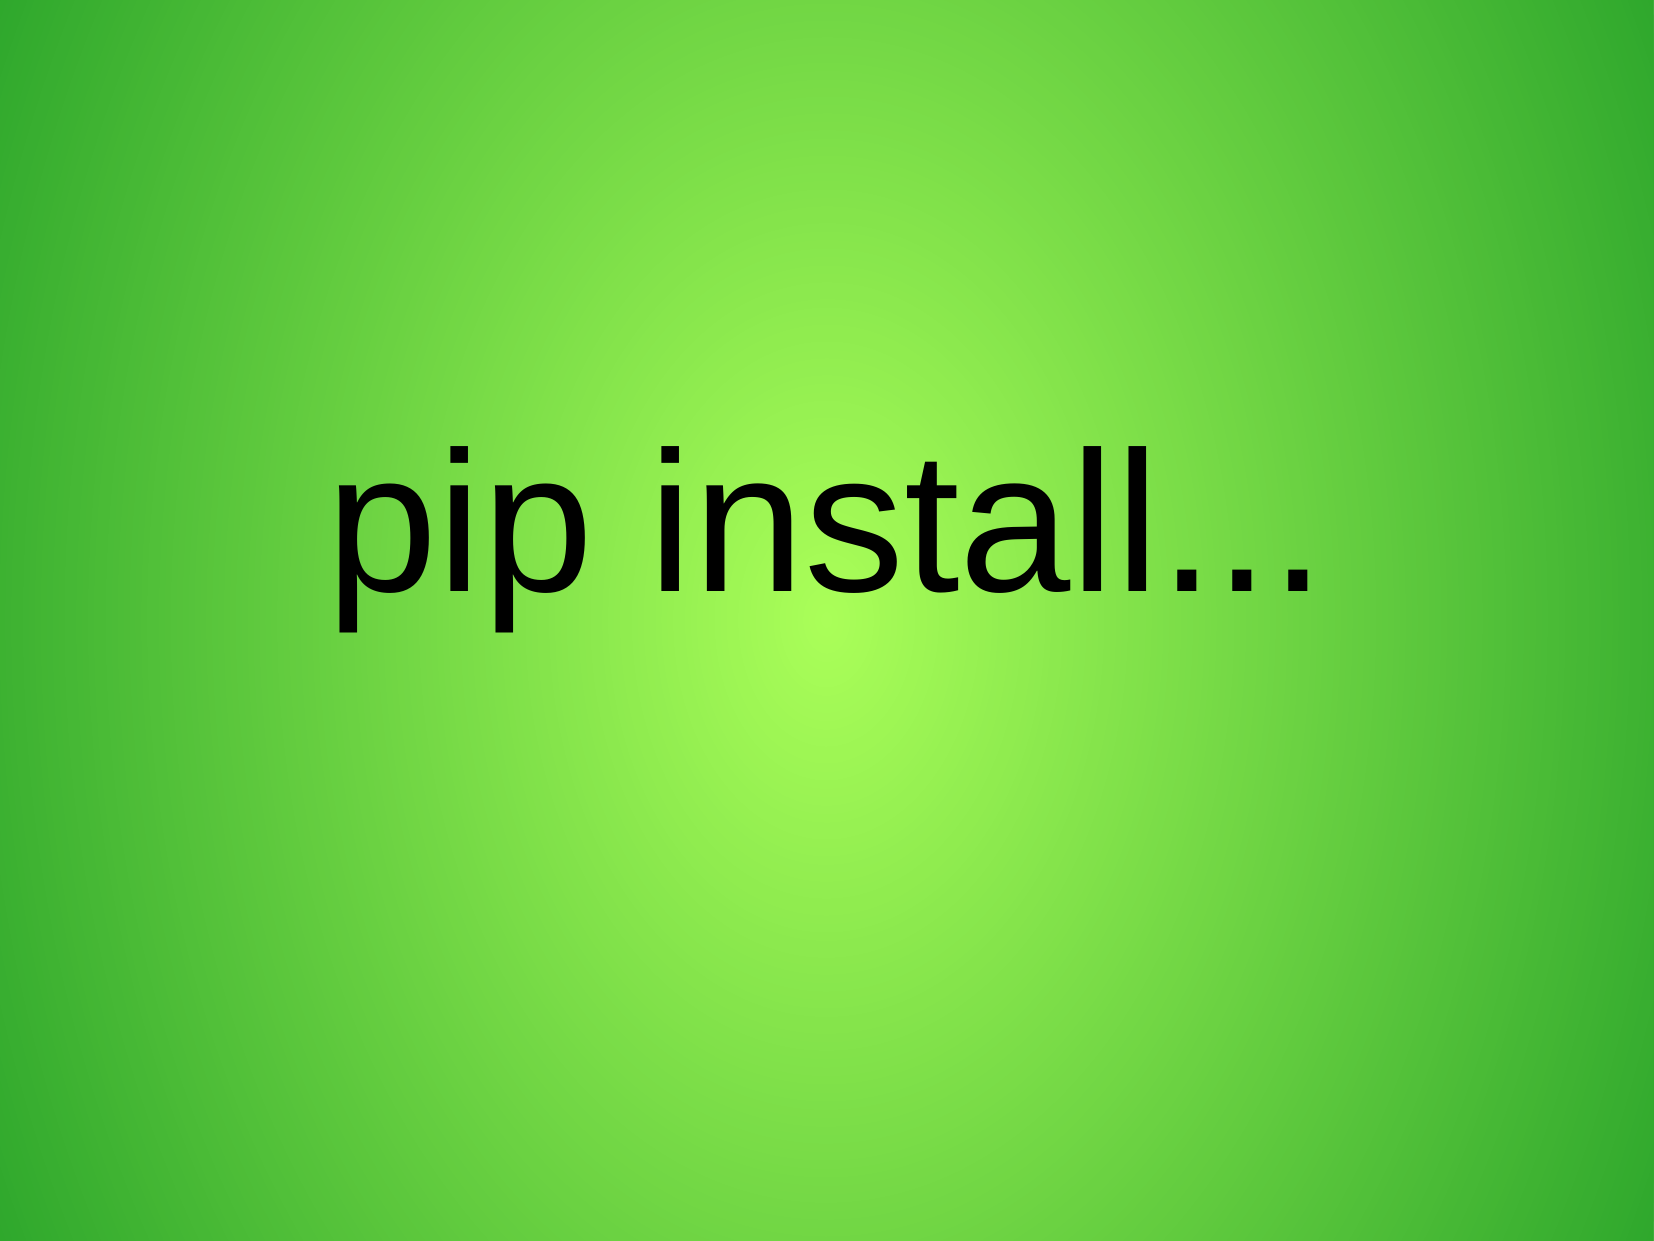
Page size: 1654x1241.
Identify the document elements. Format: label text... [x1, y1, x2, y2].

subtitle pip install... [82, 47, 1571, 997]
